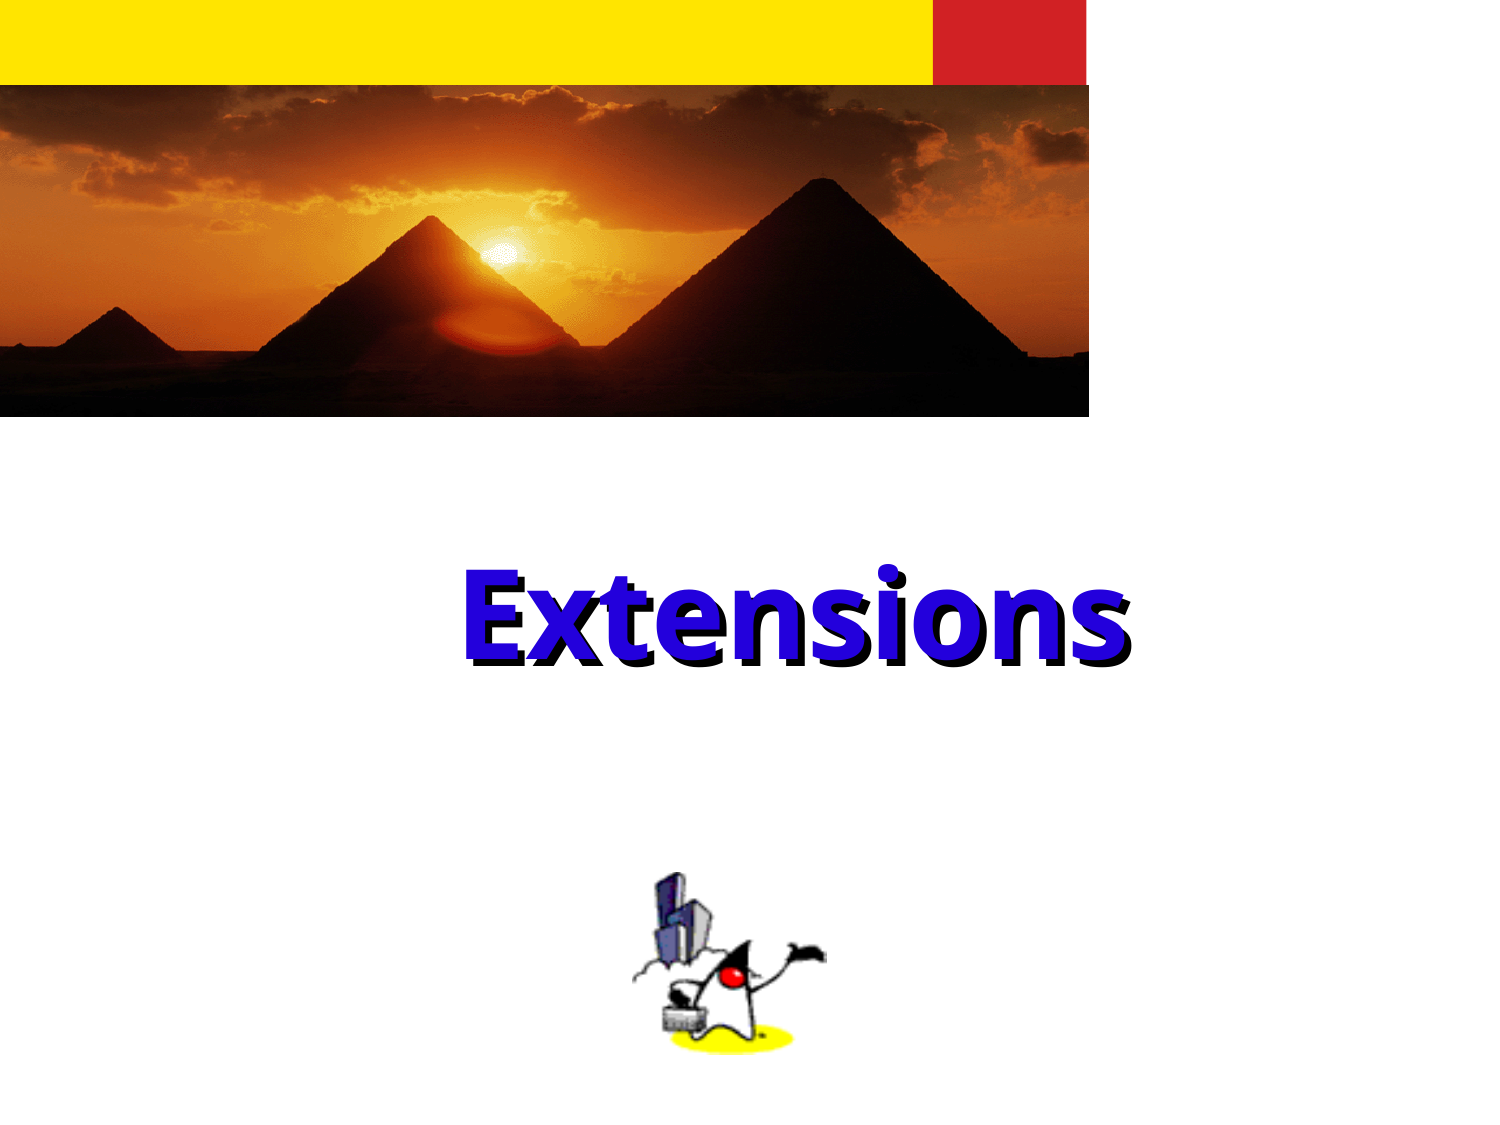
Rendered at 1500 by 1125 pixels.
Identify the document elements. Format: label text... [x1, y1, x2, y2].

text_box Extensions [440, 524, 1146, 884]
picture [0, 85, 1089, 417]
picture [632, 872, 827, 1055]
